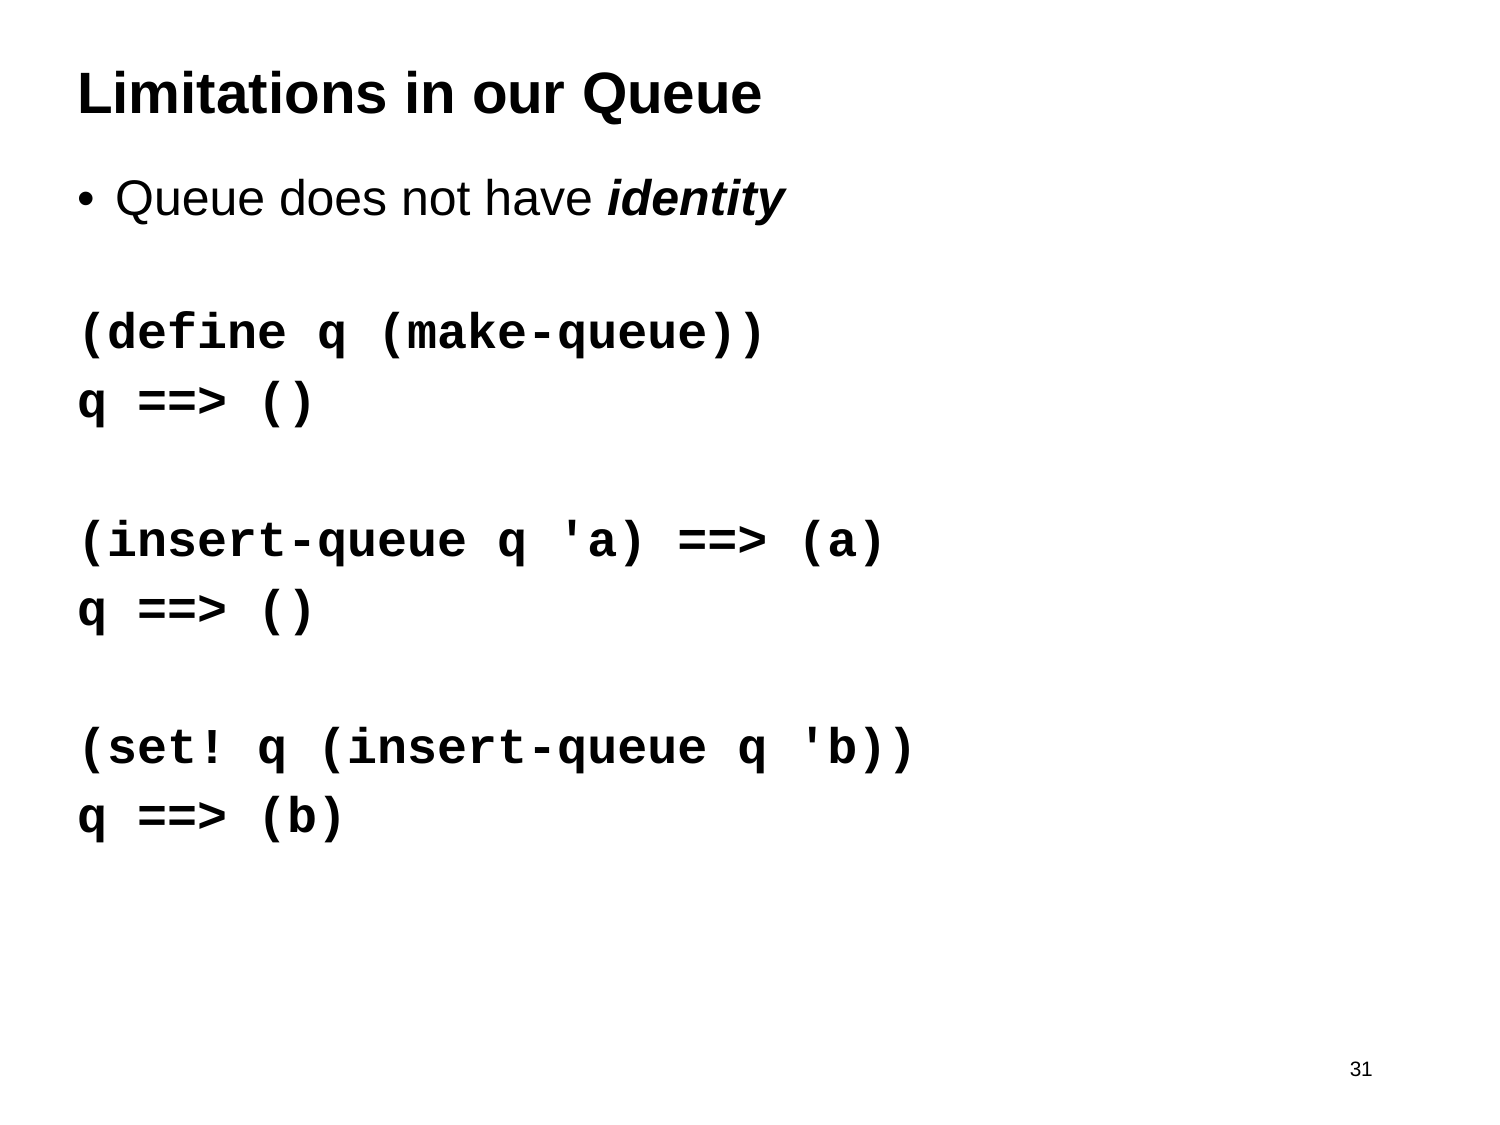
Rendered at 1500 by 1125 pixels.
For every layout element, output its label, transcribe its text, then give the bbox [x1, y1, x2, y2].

title Limitations in our Queue [62, 24, 1338, 162]
list Queue does not have identity (define q (make-queue)) q ==> () (insert-queue q 'a) ==> (a) q ==> () (set! q (insert-queue q 'b)) q ==> (b) [62, 162, 1450, 1000]
